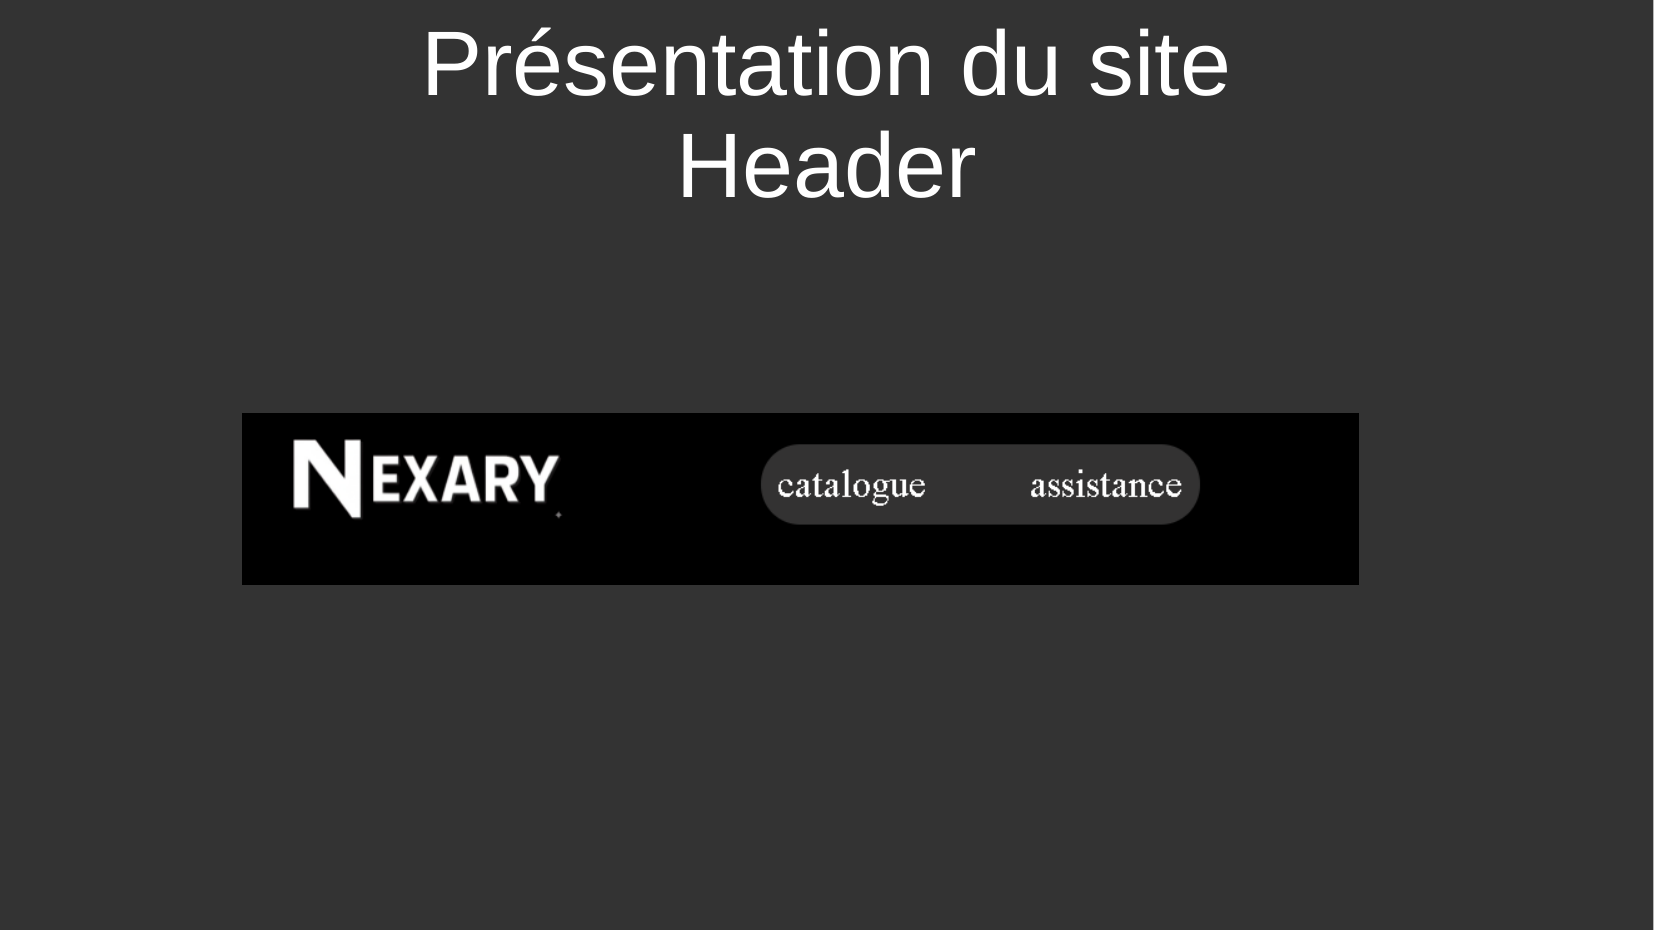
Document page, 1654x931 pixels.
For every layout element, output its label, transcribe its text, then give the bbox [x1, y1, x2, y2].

picture [242, 413, 1359, 585]
title Présentation du site Header [82, 12, 1571, 218]
